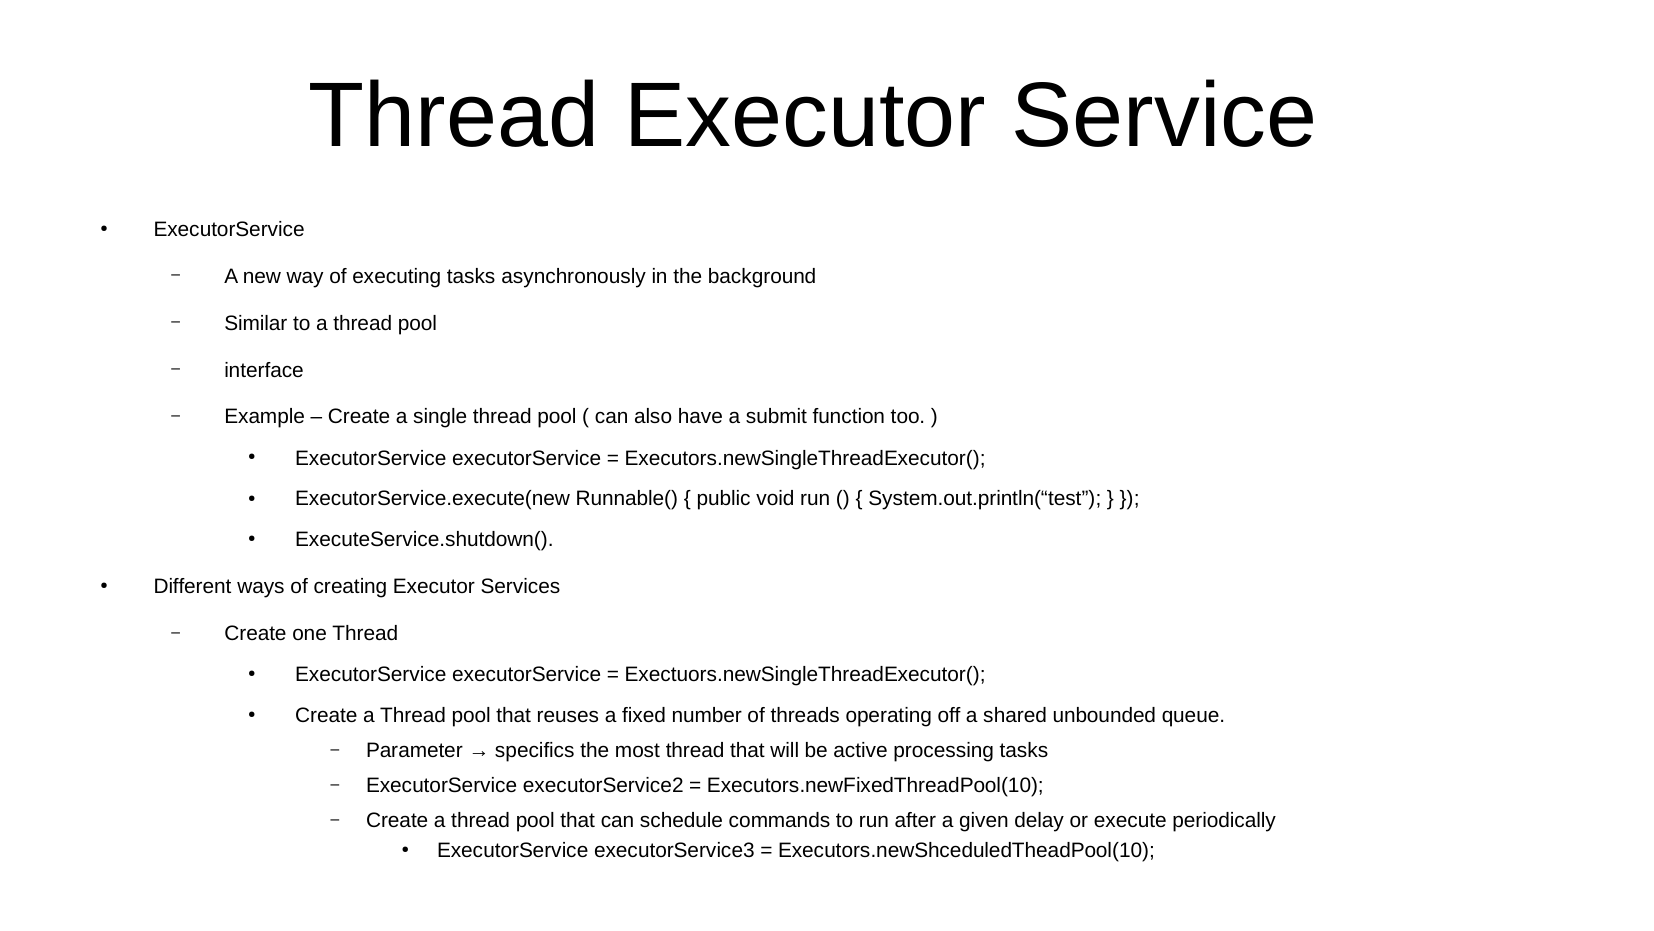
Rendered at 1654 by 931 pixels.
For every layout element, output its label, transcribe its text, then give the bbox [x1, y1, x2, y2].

list ExecutorService A new way of executing tasks asynchronously in the background Similar to a thread pool interface Example – Create a single thread pool ( can also have a submit function too. ) ExecutorService executorService = Executors.newSingleThreadExecutor(); ExecutorService.execute(new Runnable() { public void run () { System.out.println(“test”); } }); ExecuteService.shutdown(). Different ways of creating Executor Services Create one Thread ExecutorService executorService = Exectuors.newSingleThreadExecutor(); Create a Thread pool that reuses a fixed number of threads operating off a shared unbounded queue. Parameter → specifics the most thread that will be active processing tasks ExecutorService executorService2 = Executors.newFixedThreadPool(10); Create a thread pool that can schedule commands to run after a given delay or execute periodically ExecutorService executorService3 = Executors.newShceduledTheadPool(10); [82, 217, 1636, 901]
title Thread Executor Service [82, 37, 1571, 193]
